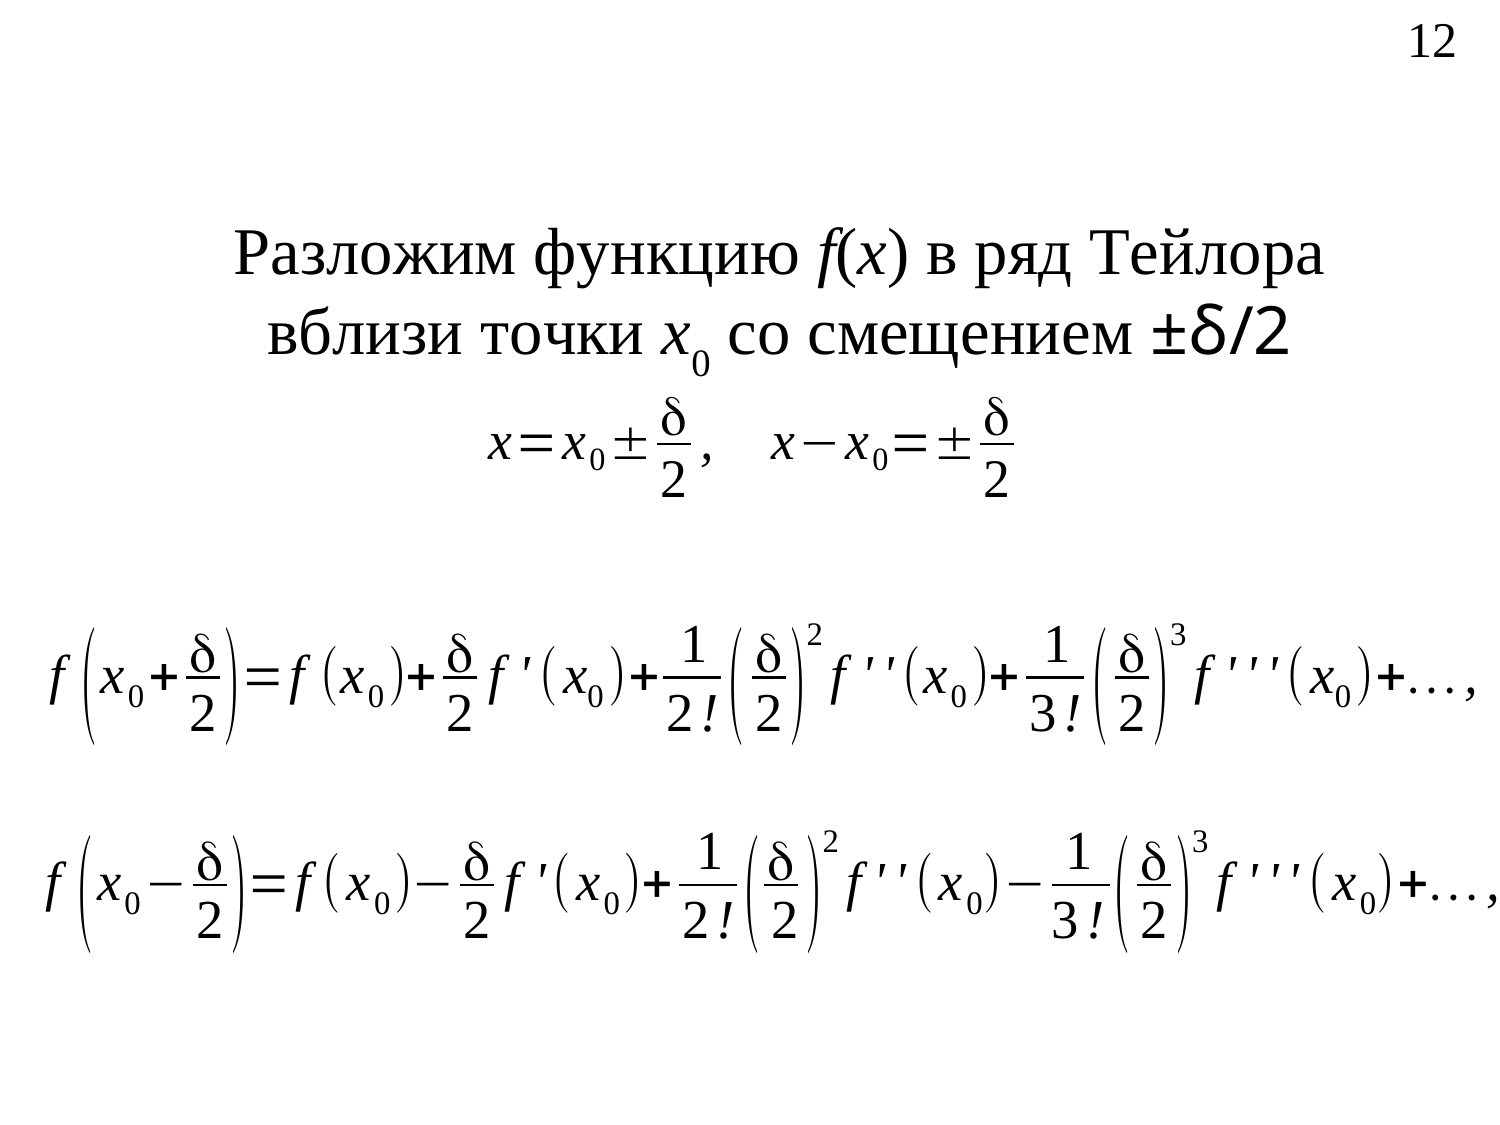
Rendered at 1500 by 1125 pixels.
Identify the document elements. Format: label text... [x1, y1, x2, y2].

text_box Разложим функцию f(x) в ряд Тейлора вблизи точки x0 со смещением ±δ/2 [218, 200, 1341, 393]
chart [471, 394, 1029, 508]
chart [32, 821, 1500, 957]
chart [35, 614, 1491, 750]
